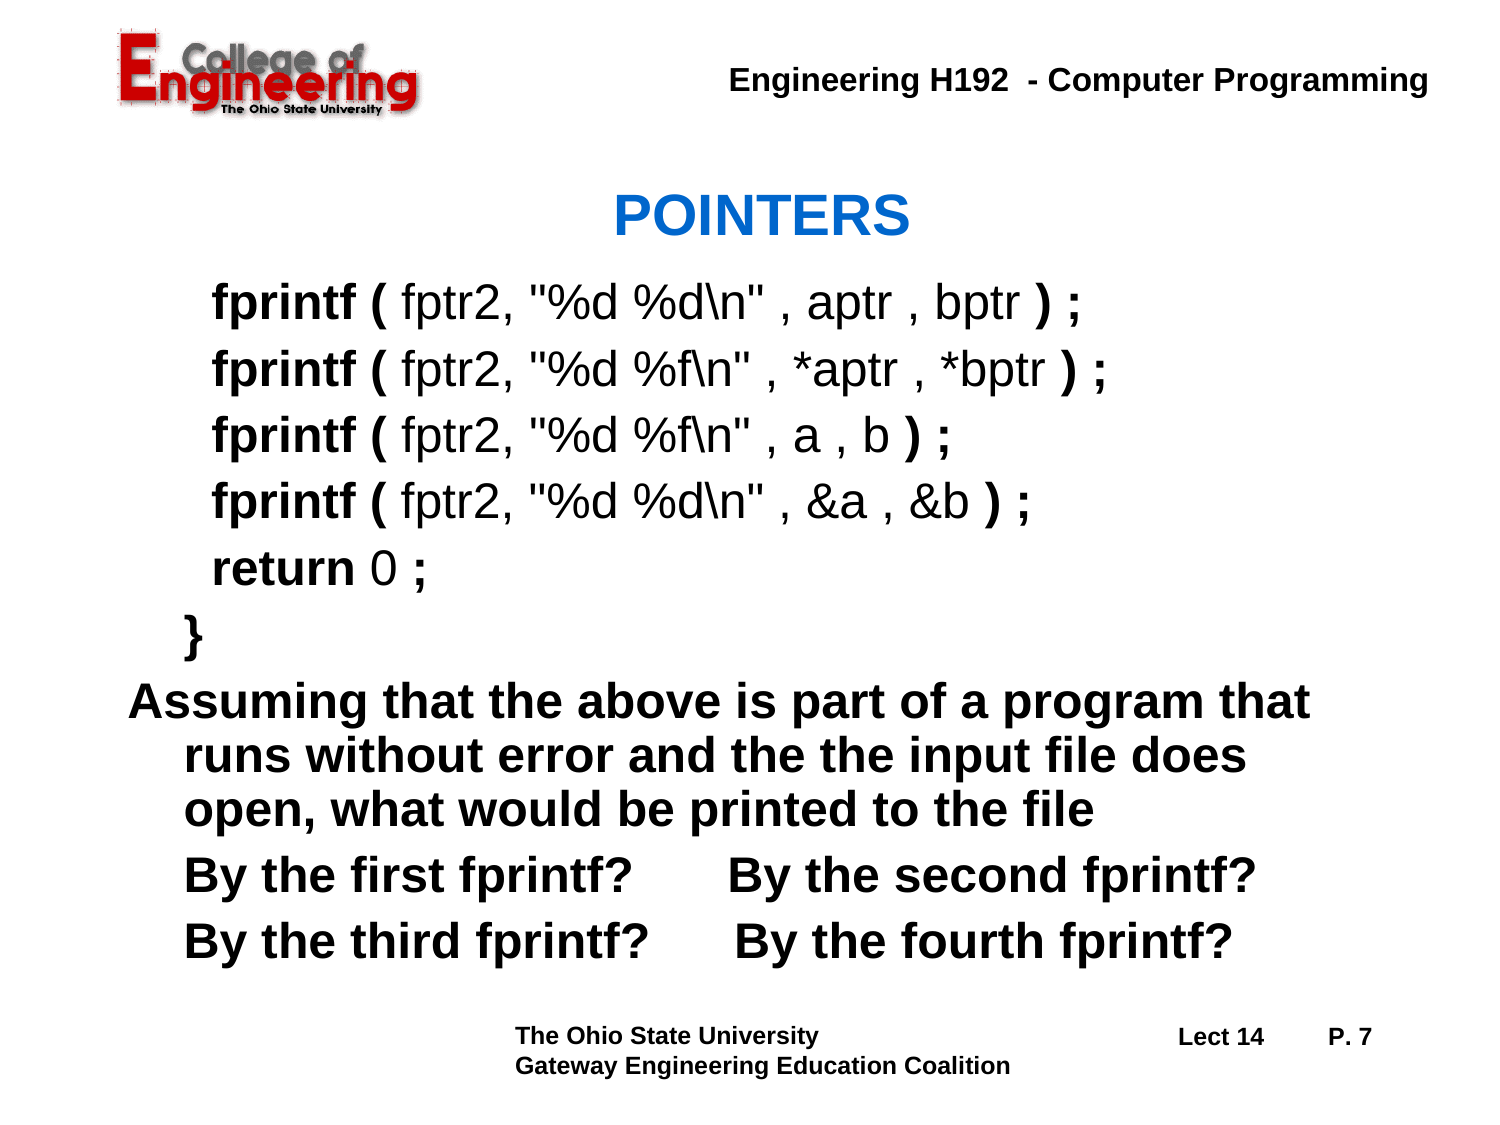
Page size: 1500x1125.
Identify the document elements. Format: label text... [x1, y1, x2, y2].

list fprintf ( fptr2, "%d %d\n" , aptr , bptr ) ; fprintf ( fptr2, "%d %f\n" , *aptr , *bptr ) ; fprintf ( fptr2, "%d %f\n" , a , b ) ; fprintf ( fptr2, "%d %d\n" , &a , &b ) ; return 0 ; } Assuming that the above is part of a program that runs without error and the the input file does open, what would be printed to the file By the first fprintf? By the second fprintf? By the third fprintf? By the fourth fprintf? [112, 268, 1388, 1027]
title POINTERS [125, 174, 1401, 250]
